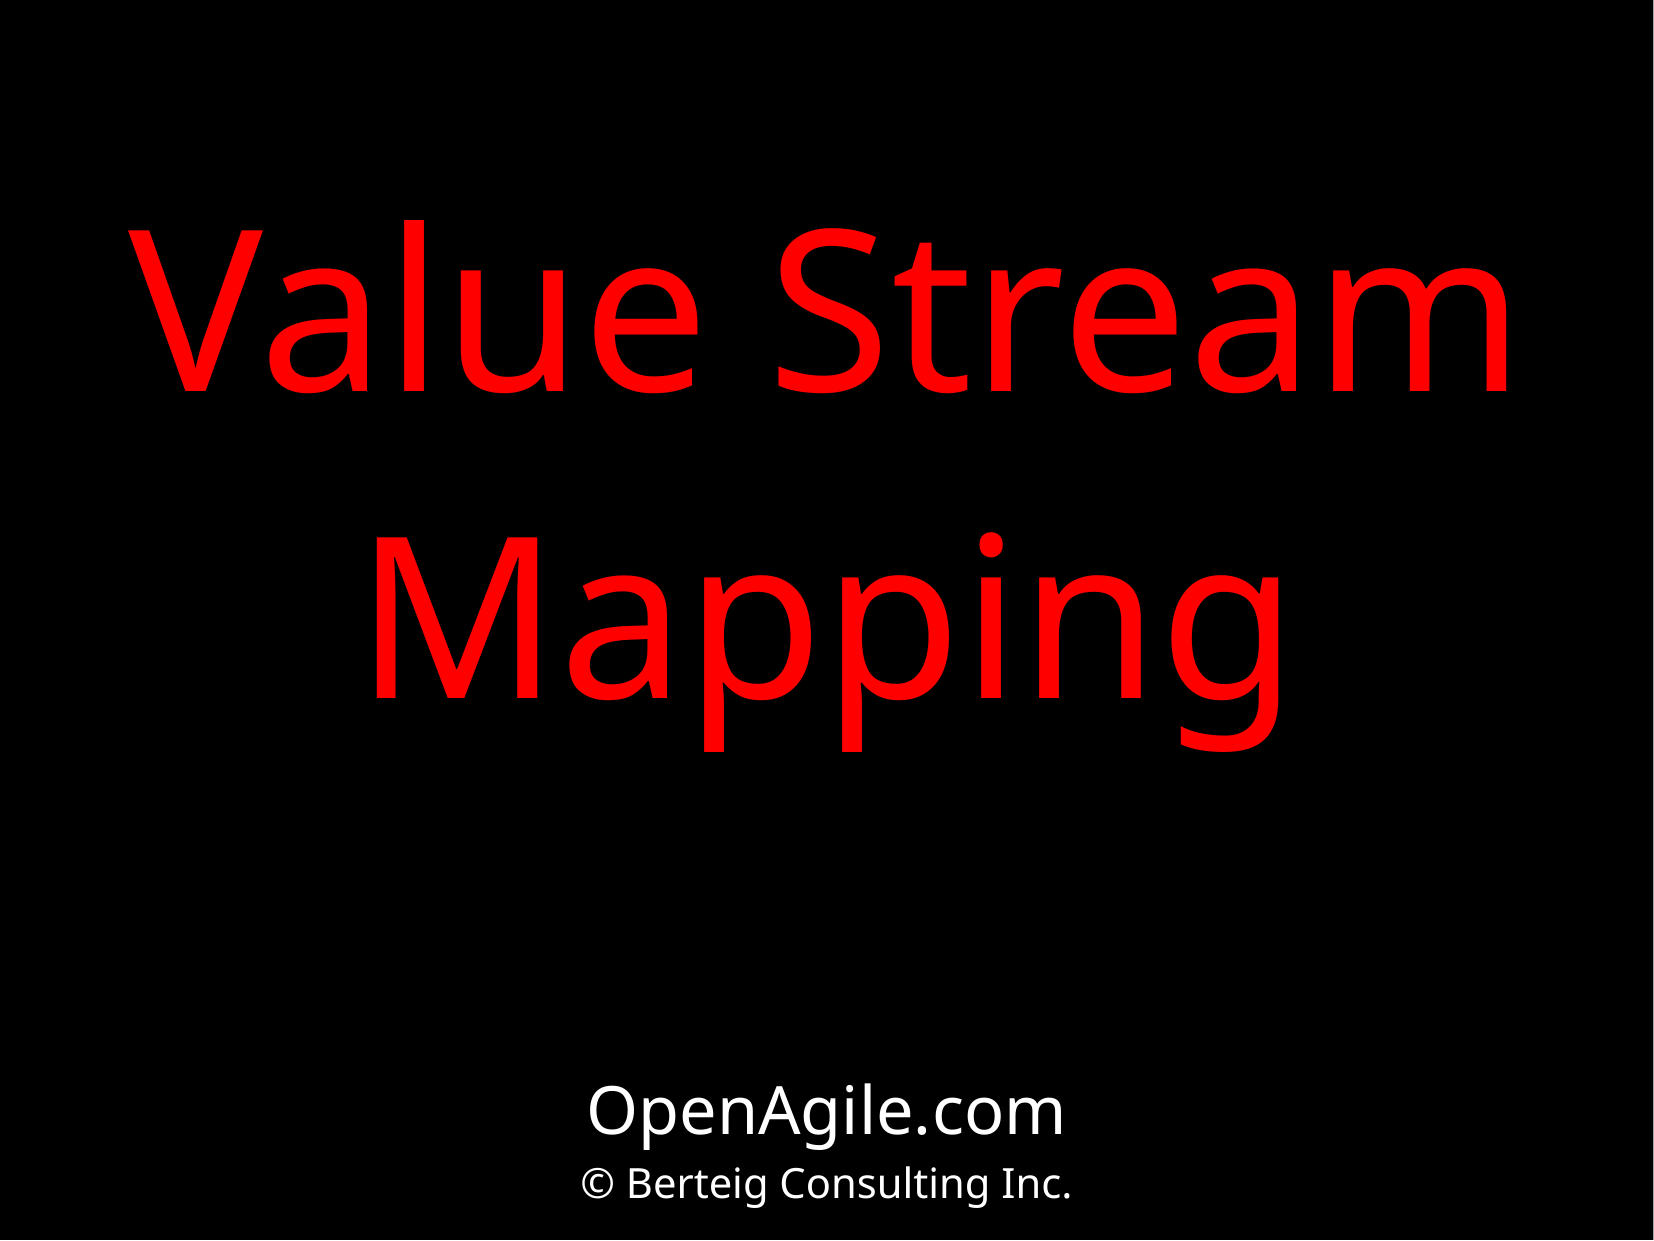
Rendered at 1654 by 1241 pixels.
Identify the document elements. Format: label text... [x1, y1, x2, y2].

title Value Stream Mapping [59, 36, 1595, 879]
